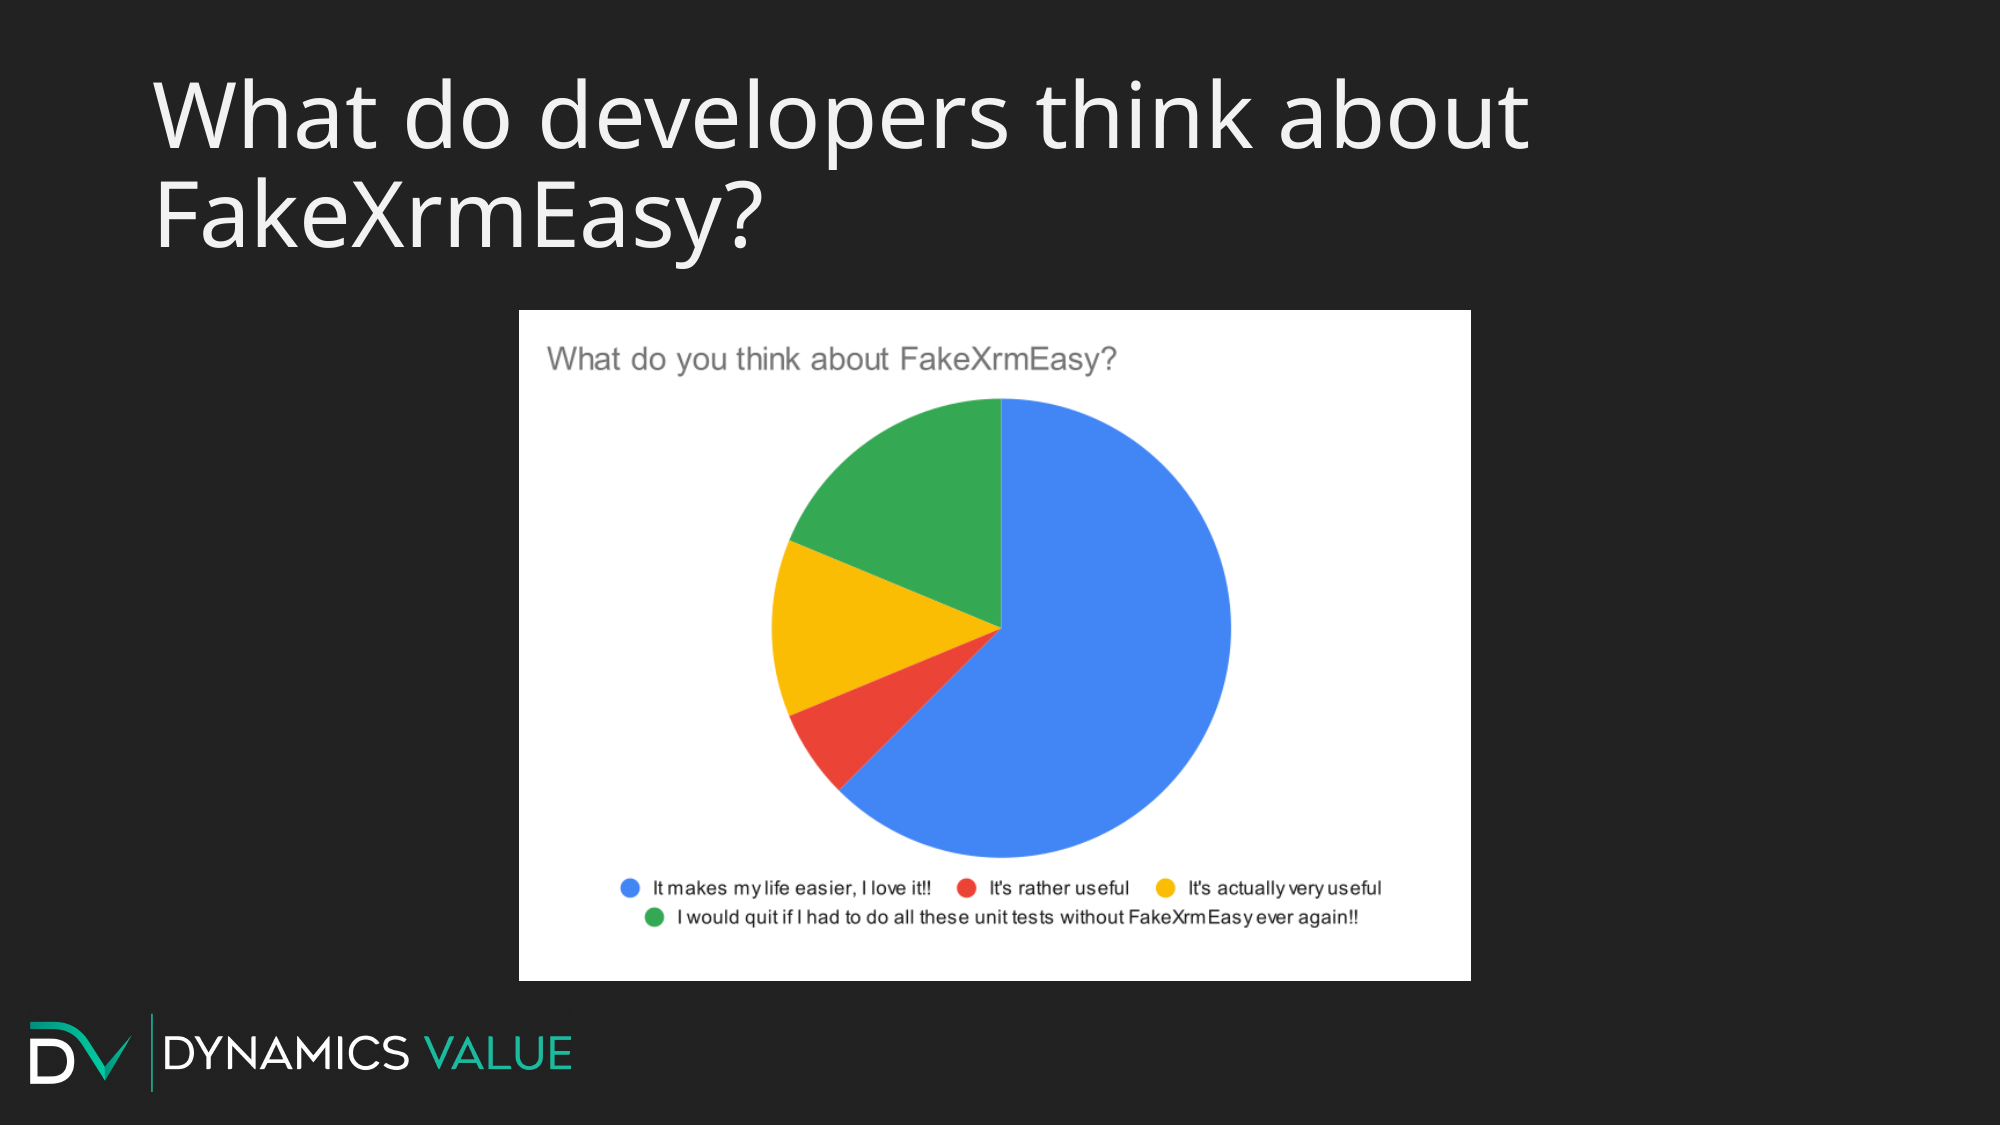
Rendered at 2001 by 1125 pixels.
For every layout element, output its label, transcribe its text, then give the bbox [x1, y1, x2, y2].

picture [519, 310, 1471, 981]
text_box What do developers think about FakeXrmEasy? [137, 59, 1863, 277]
picture [29, 1008, 571, 1095]
